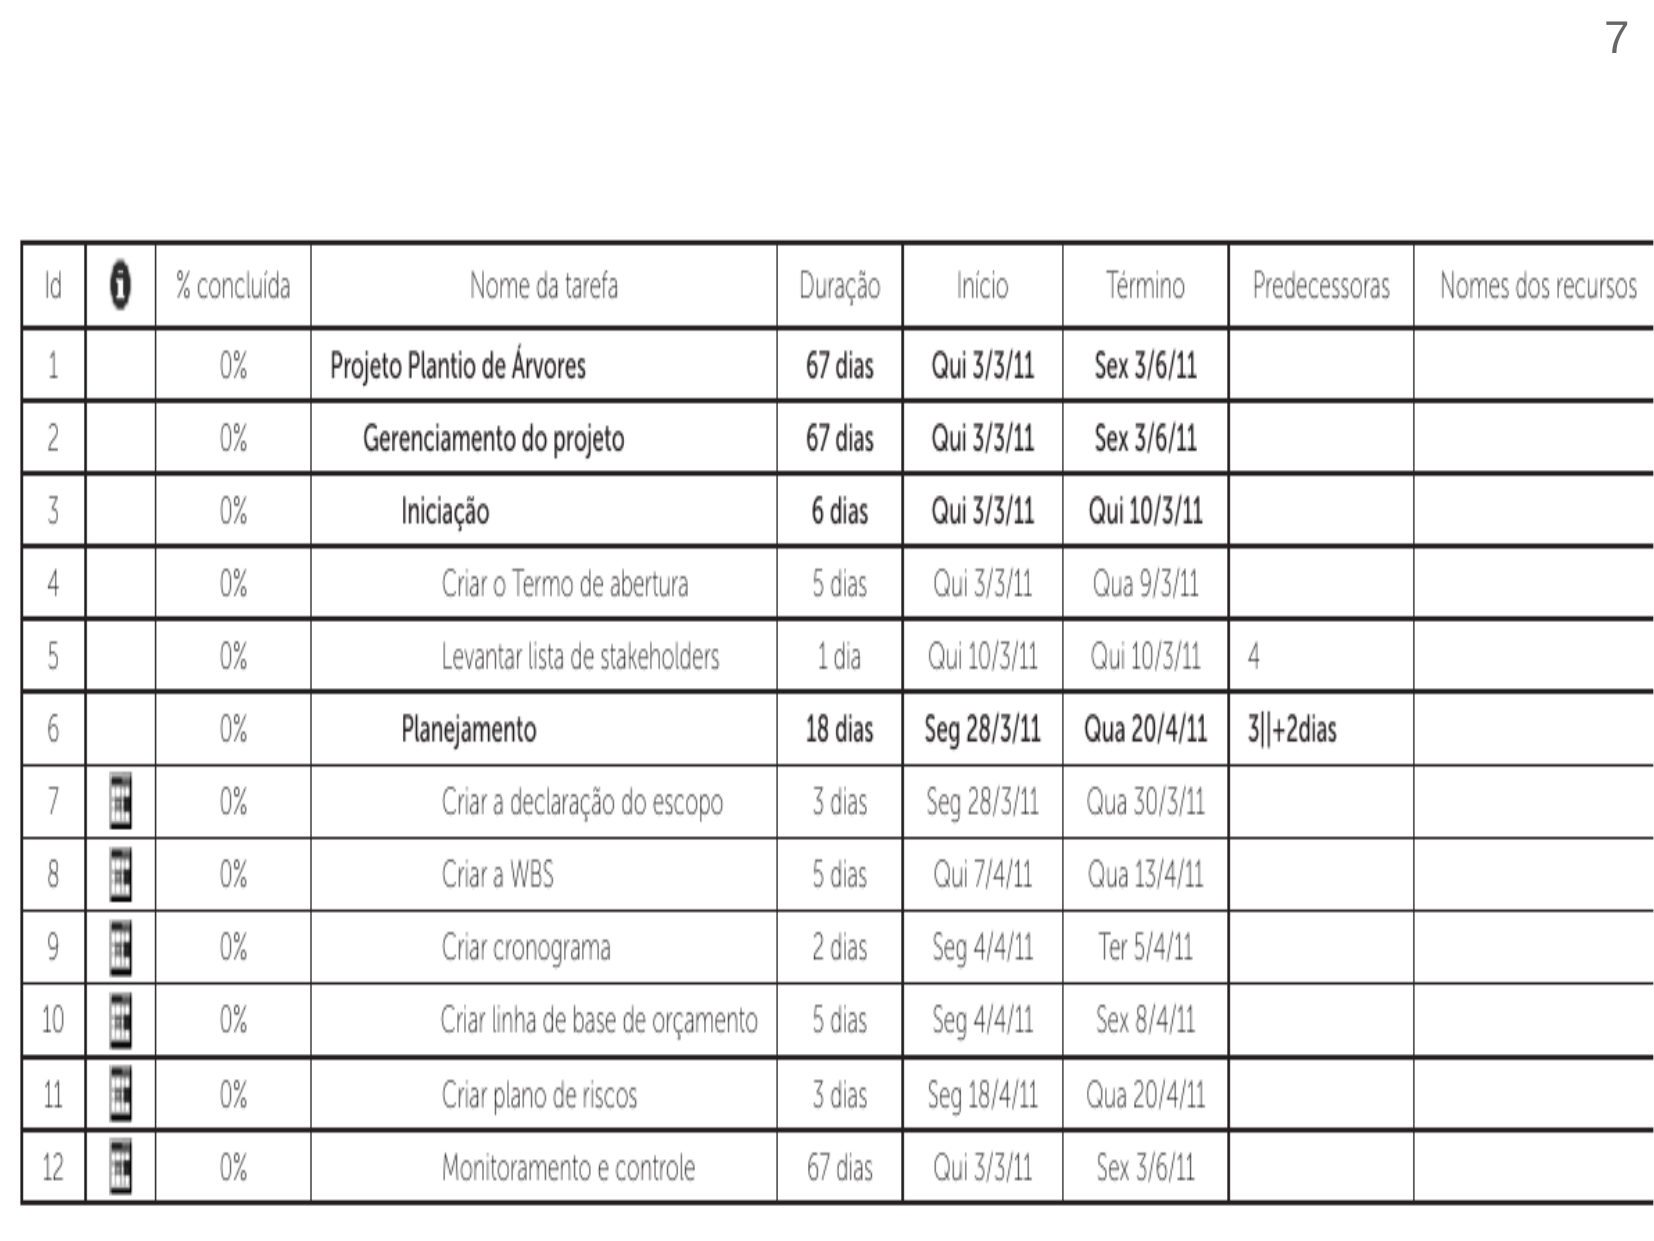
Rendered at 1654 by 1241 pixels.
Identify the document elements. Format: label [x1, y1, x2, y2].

picture [15, 236, 1654, 1211]
